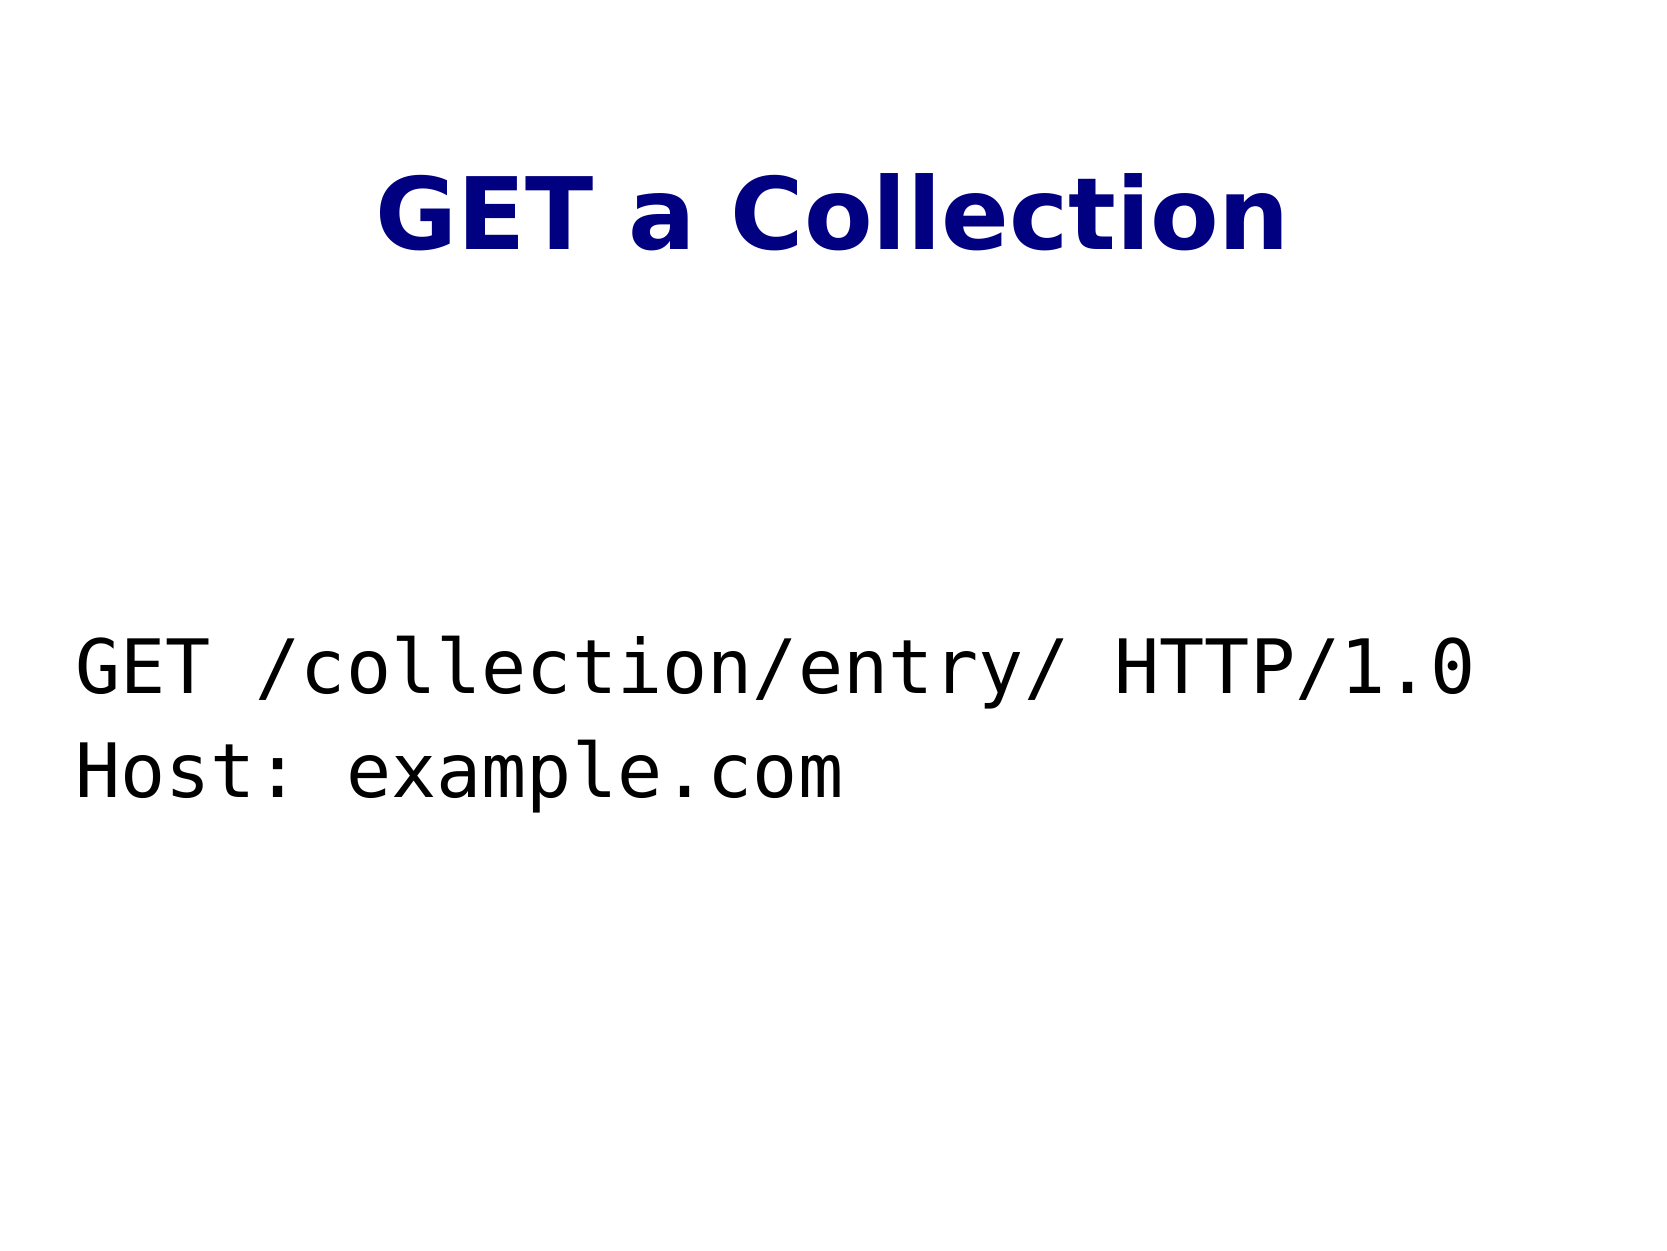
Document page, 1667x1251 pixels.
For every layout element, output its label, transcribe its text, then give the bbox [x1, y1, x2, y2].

title GET a Collection [124, 118, 1542, 313]
subtitle GET /collection/entry/ HTTP/1.0 Host: example.com [75, 351, 1651, 1088]
